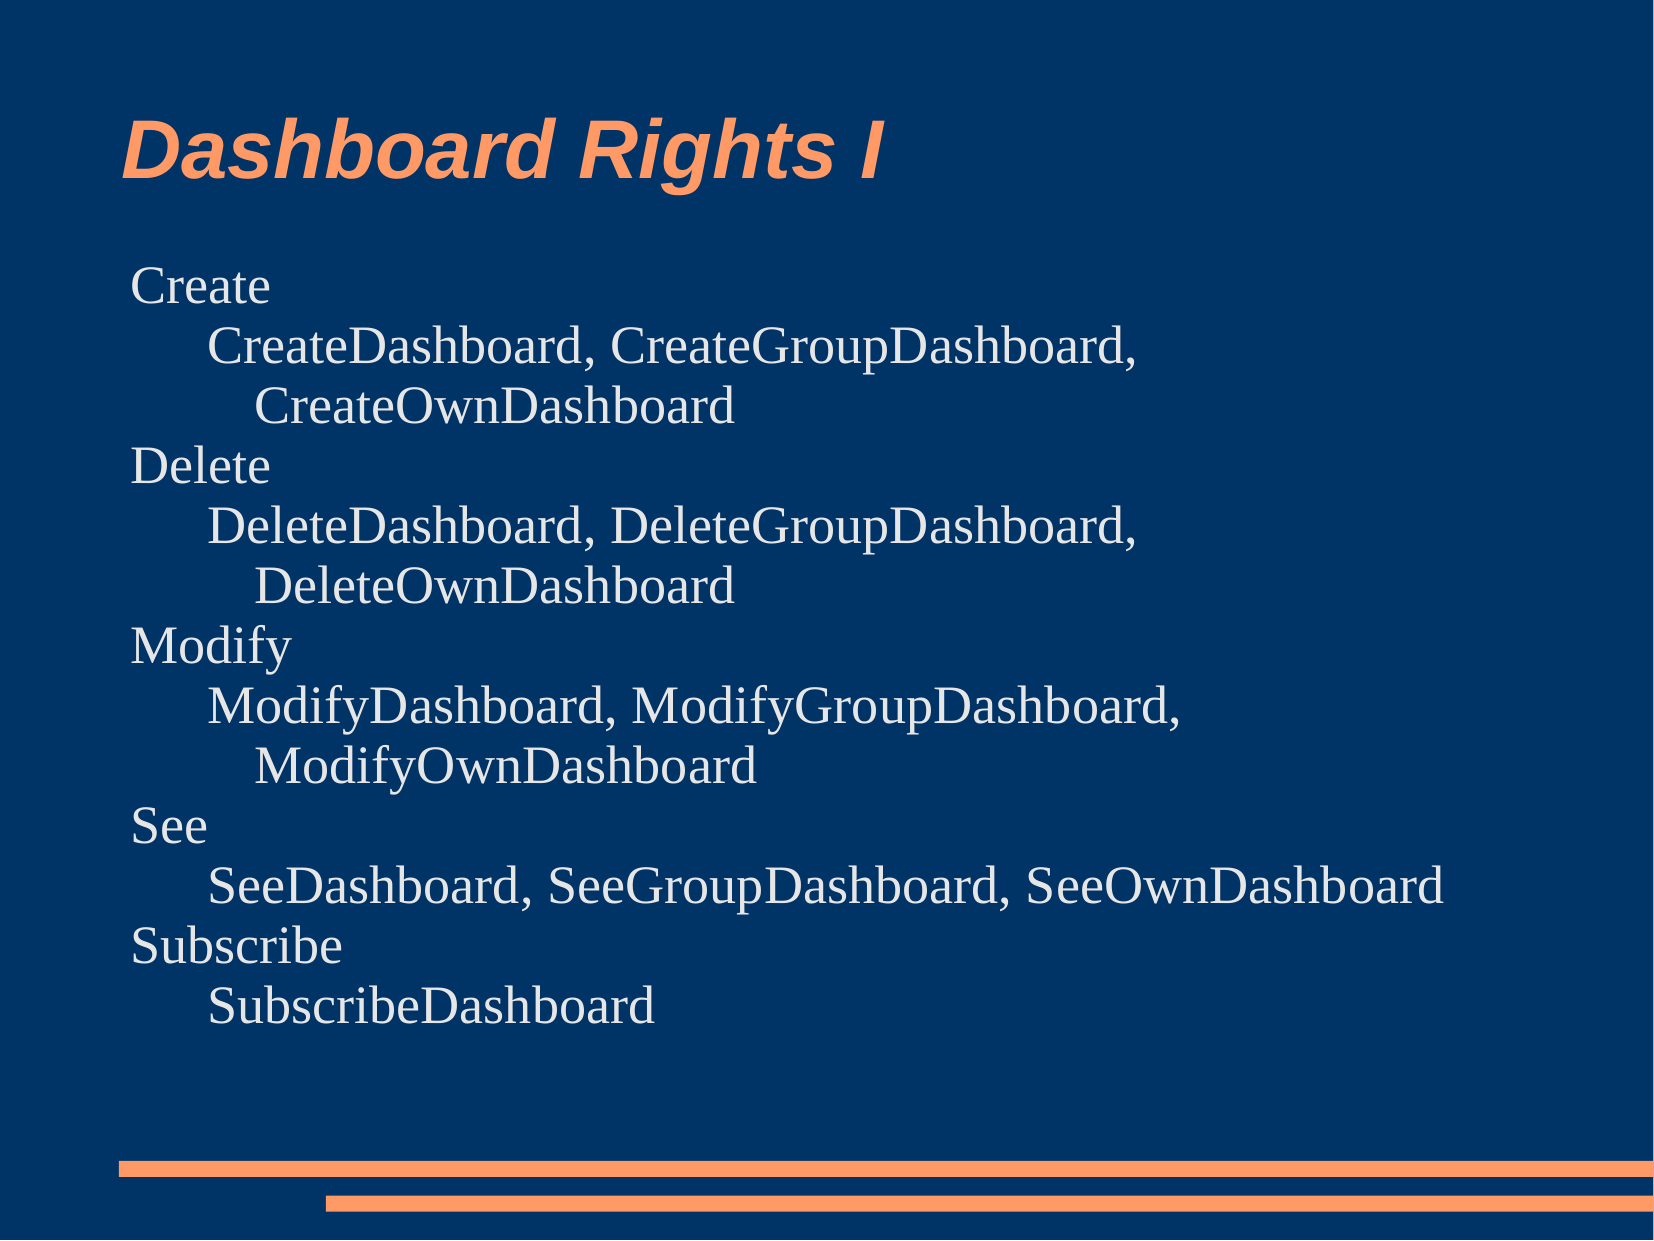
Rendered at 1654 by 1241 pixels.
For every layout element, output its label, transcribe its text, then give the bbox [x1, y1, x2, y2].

title Dashboard Rights I [121, 53, 1534, 247]
list Create CreateDashboard, CreateGroupDashboard, CreateOwnDashboard Delete DeleteDashboard, DeleteGroupDashboard, DeleteOwnDashboard Modify ModifyDashboard, ModifyGroupDashboard, ModifyOwnDashboard See SeeDashboard, SeeGroupDashboard, SeeOwnDashboard Subscribe SubscribeDashboard [112, 254, 1552, 1051]
